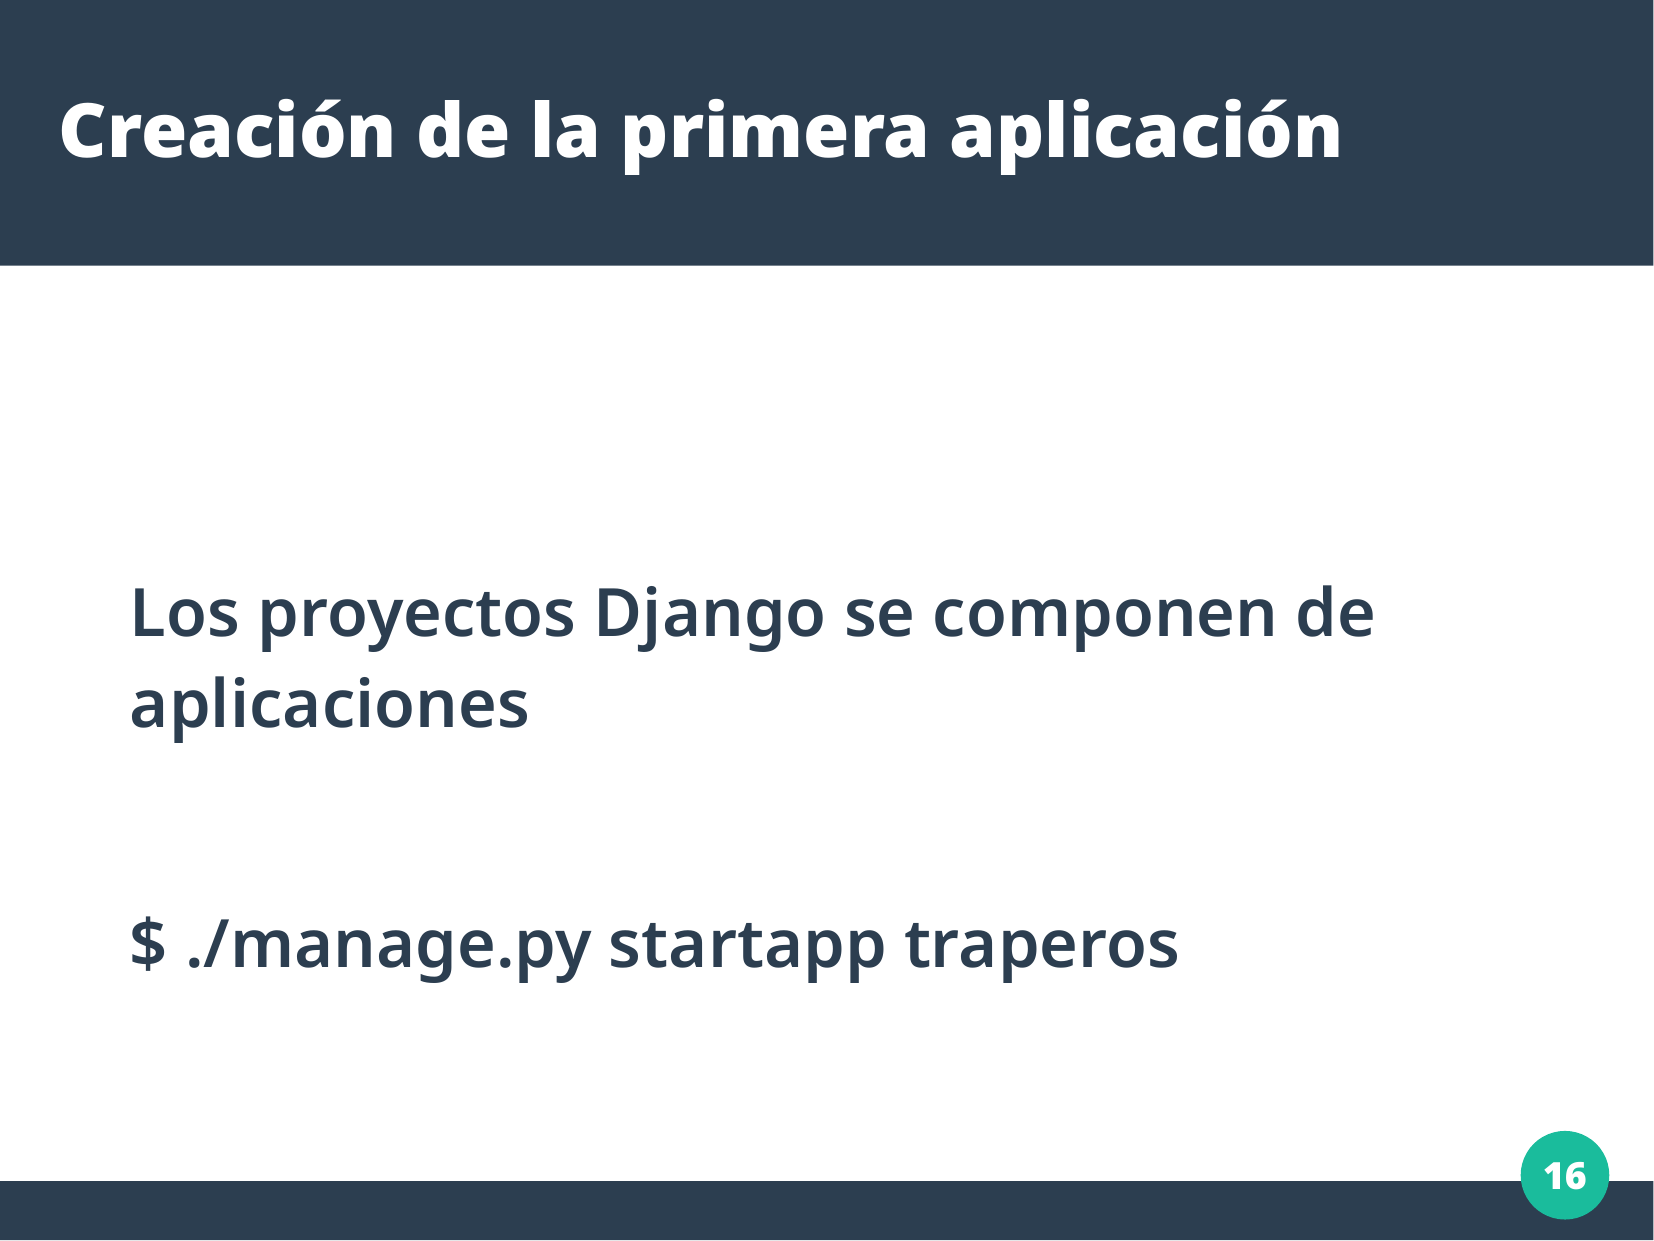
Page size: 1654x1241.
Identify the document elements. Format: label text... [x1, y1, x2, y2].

title Creación de la primera aplicación [59, 49, 1595, 207]
list Los proyectos Django se componen de aplicaciones $ ./manage.py startapp traperos [59, 324, 1595, 1152]
